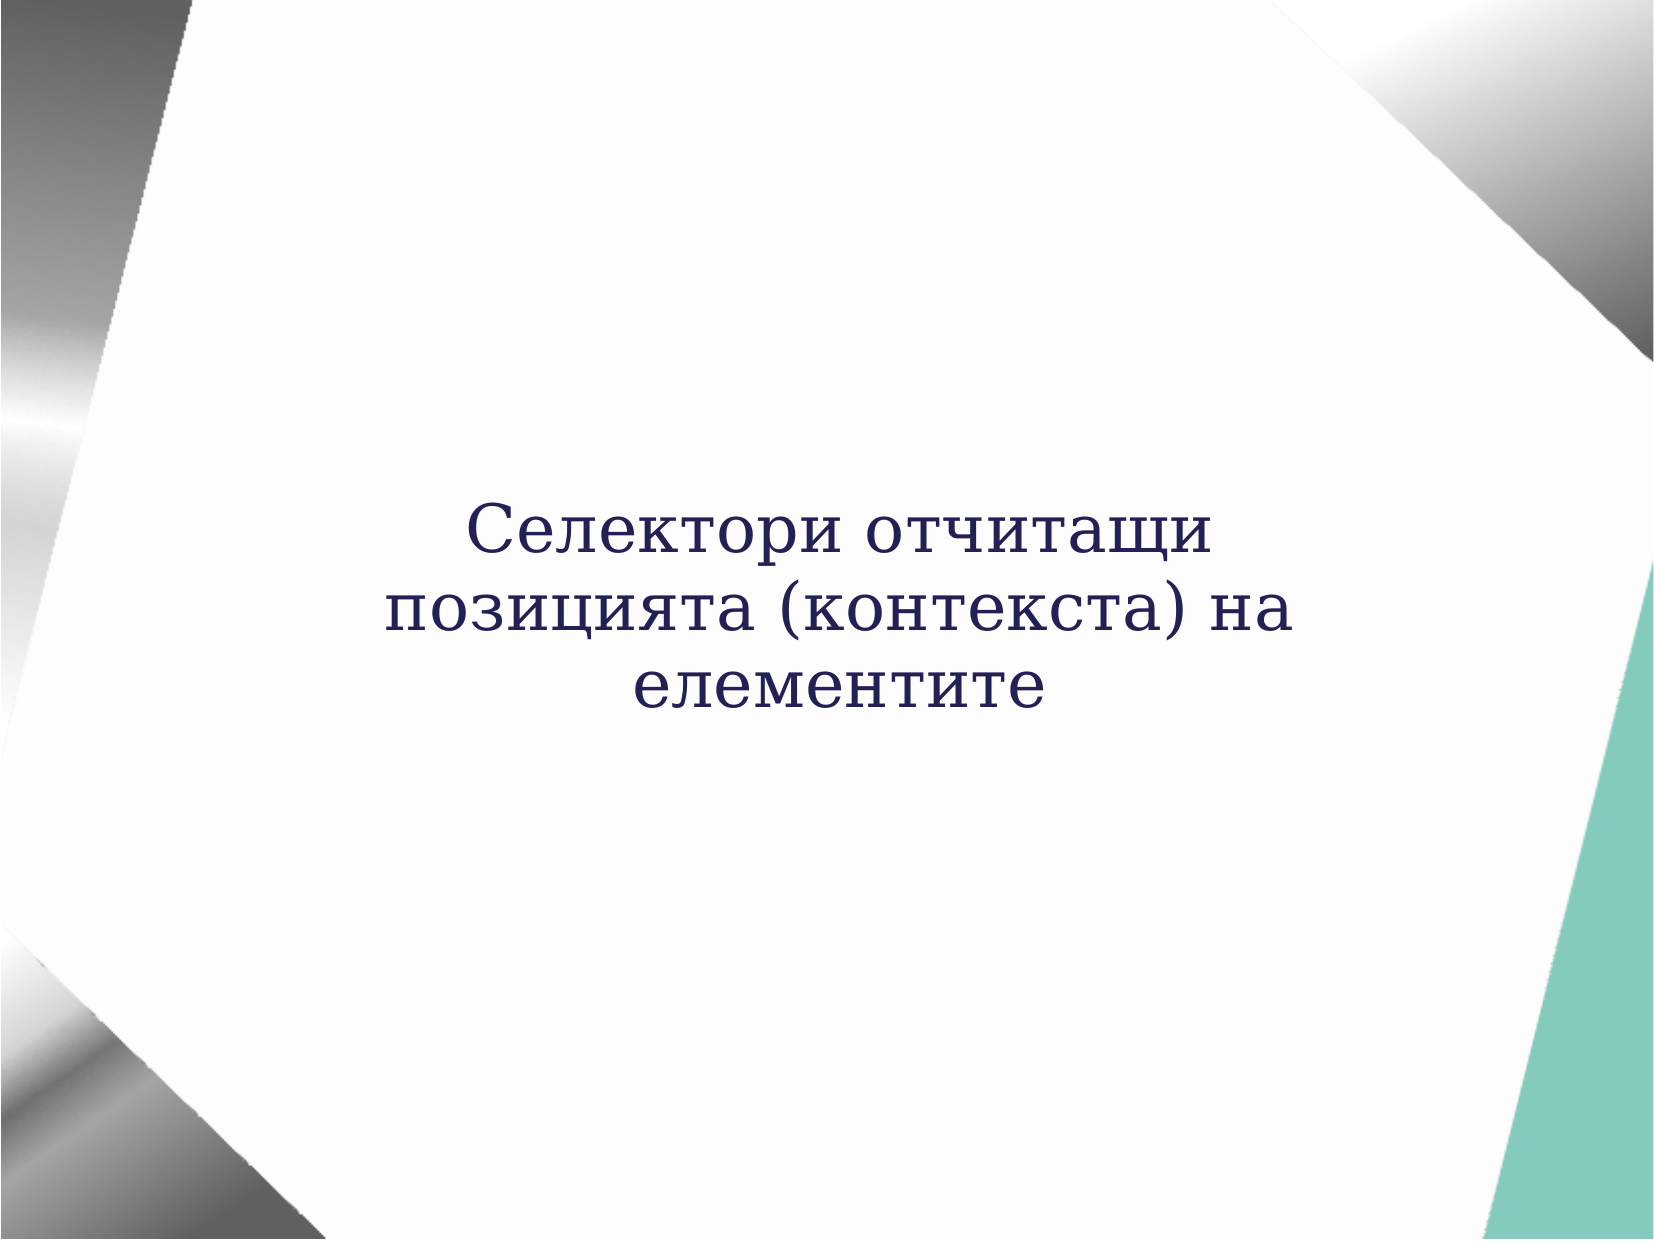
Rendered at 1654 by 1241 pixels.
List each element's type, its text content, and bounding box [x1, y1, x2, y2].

picture [1, 0, 1654, 1239]
text_box Селектори отчитащи позицията (контекста) на елементите [285, 405, 1395, 809]
